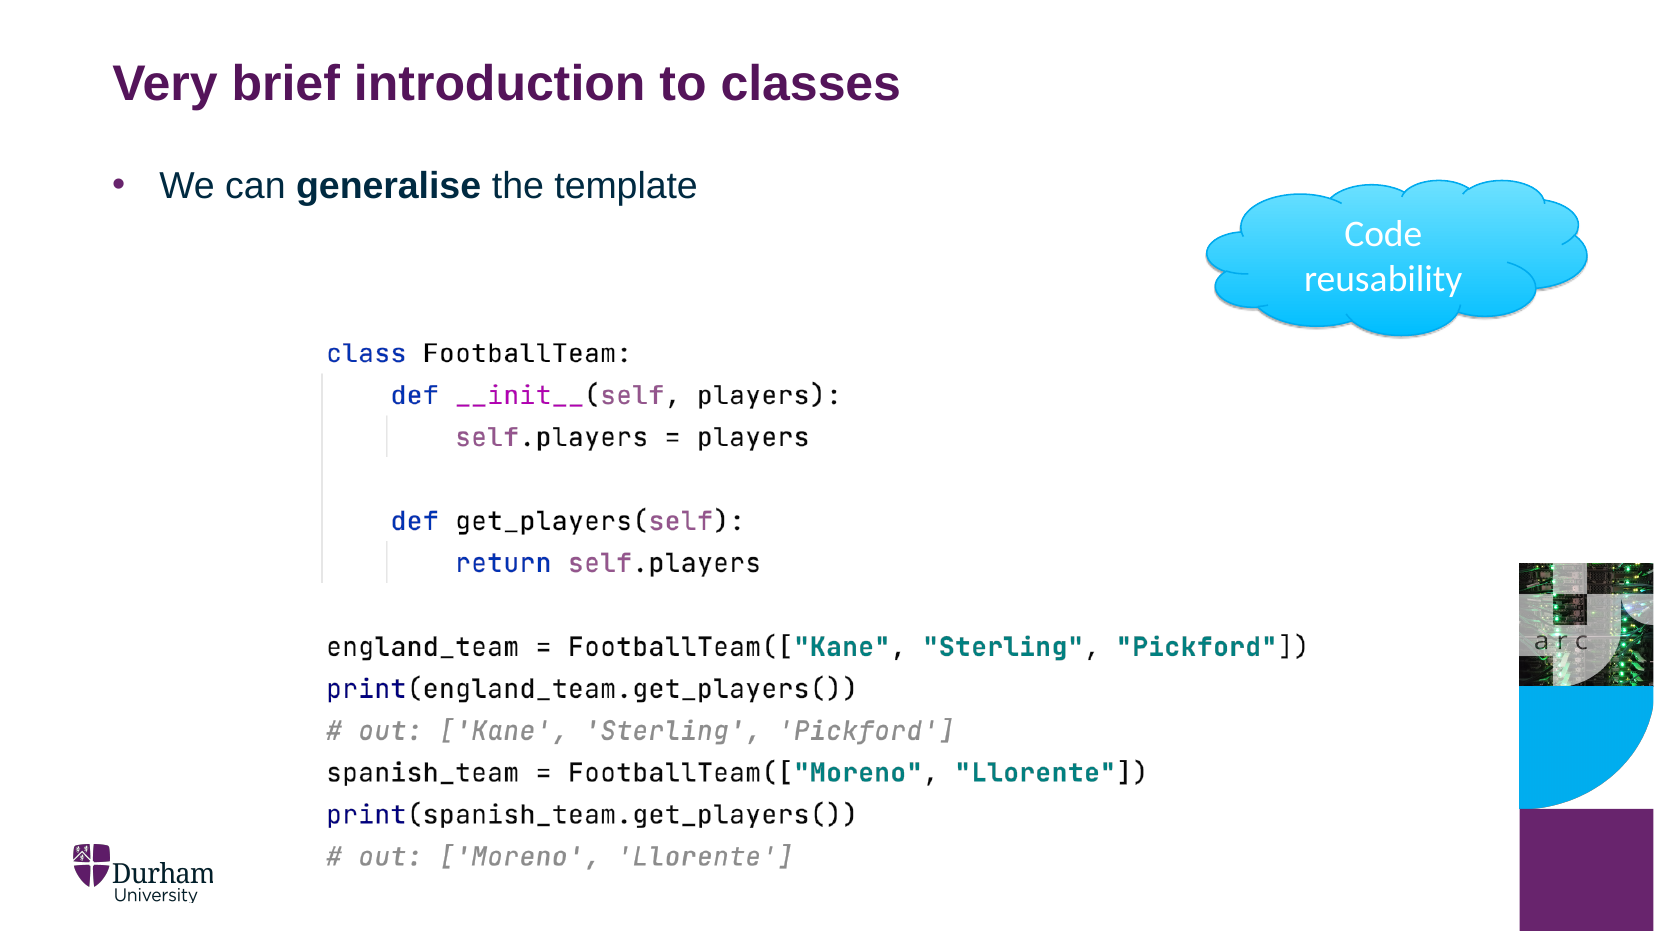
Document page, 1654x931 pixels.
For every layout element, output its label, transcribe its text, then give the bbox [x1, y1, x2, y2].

picture [1519, 563, 1654, 685]
text_box Code reusability [1206, 180, 1587, 336]
picture [73, 844, 213, 903]
picture [321, 336, 1311, 886]
text_box [1519, 808, 1654, 931]
title Very brief introduction to classes [112, 50, 1542, 194]
list We can generalise the template [112, 160, 1520, 512]
picture [1548, 709, 1654, 808]
